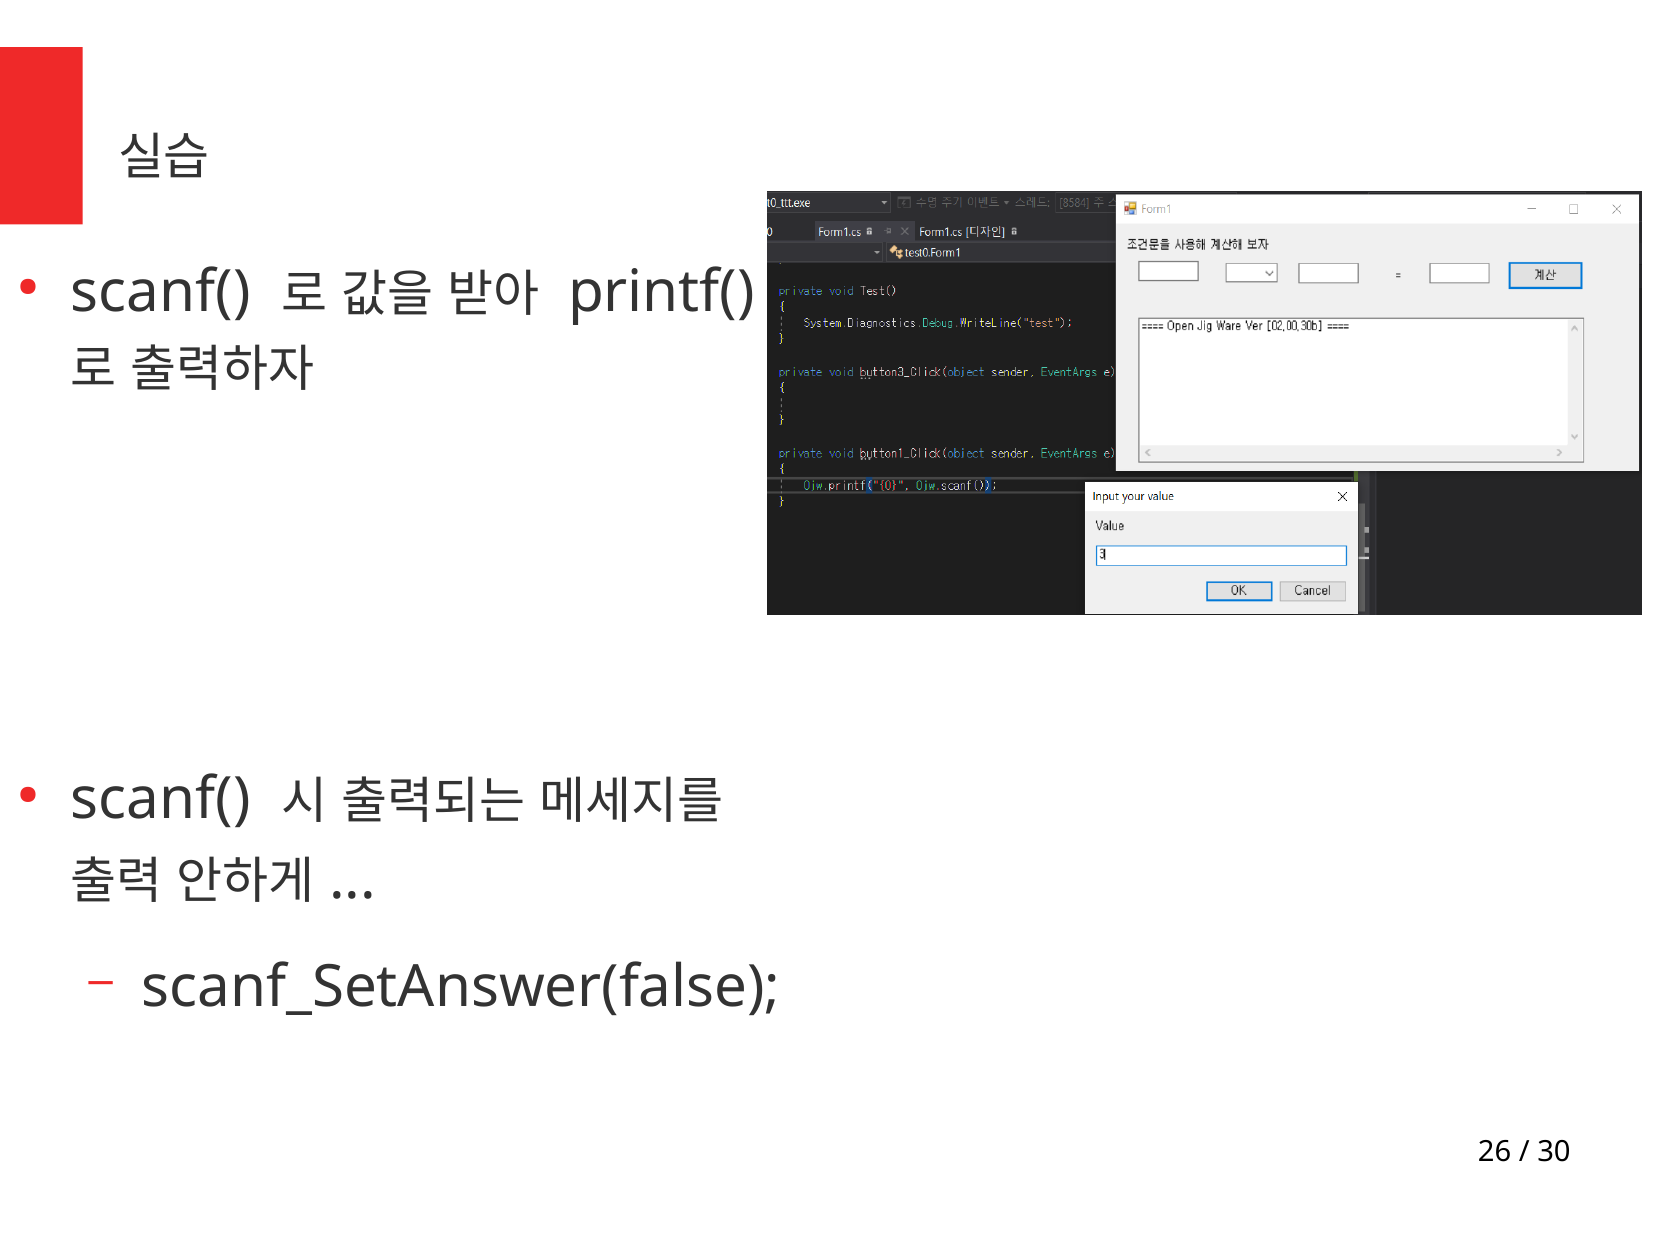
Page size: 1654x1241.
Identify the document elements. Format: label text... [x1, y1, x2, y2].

title 실습 [118, 49, 1571, 249]
picture [767, 191, 1642, 615]
list scanf() 로 값을 받아 printf() 로 출력하자 scanf() 시 출력되는 메세지를 출력 안하게... scanf_SetAnswer(false); [0, 249, 804, 969]
